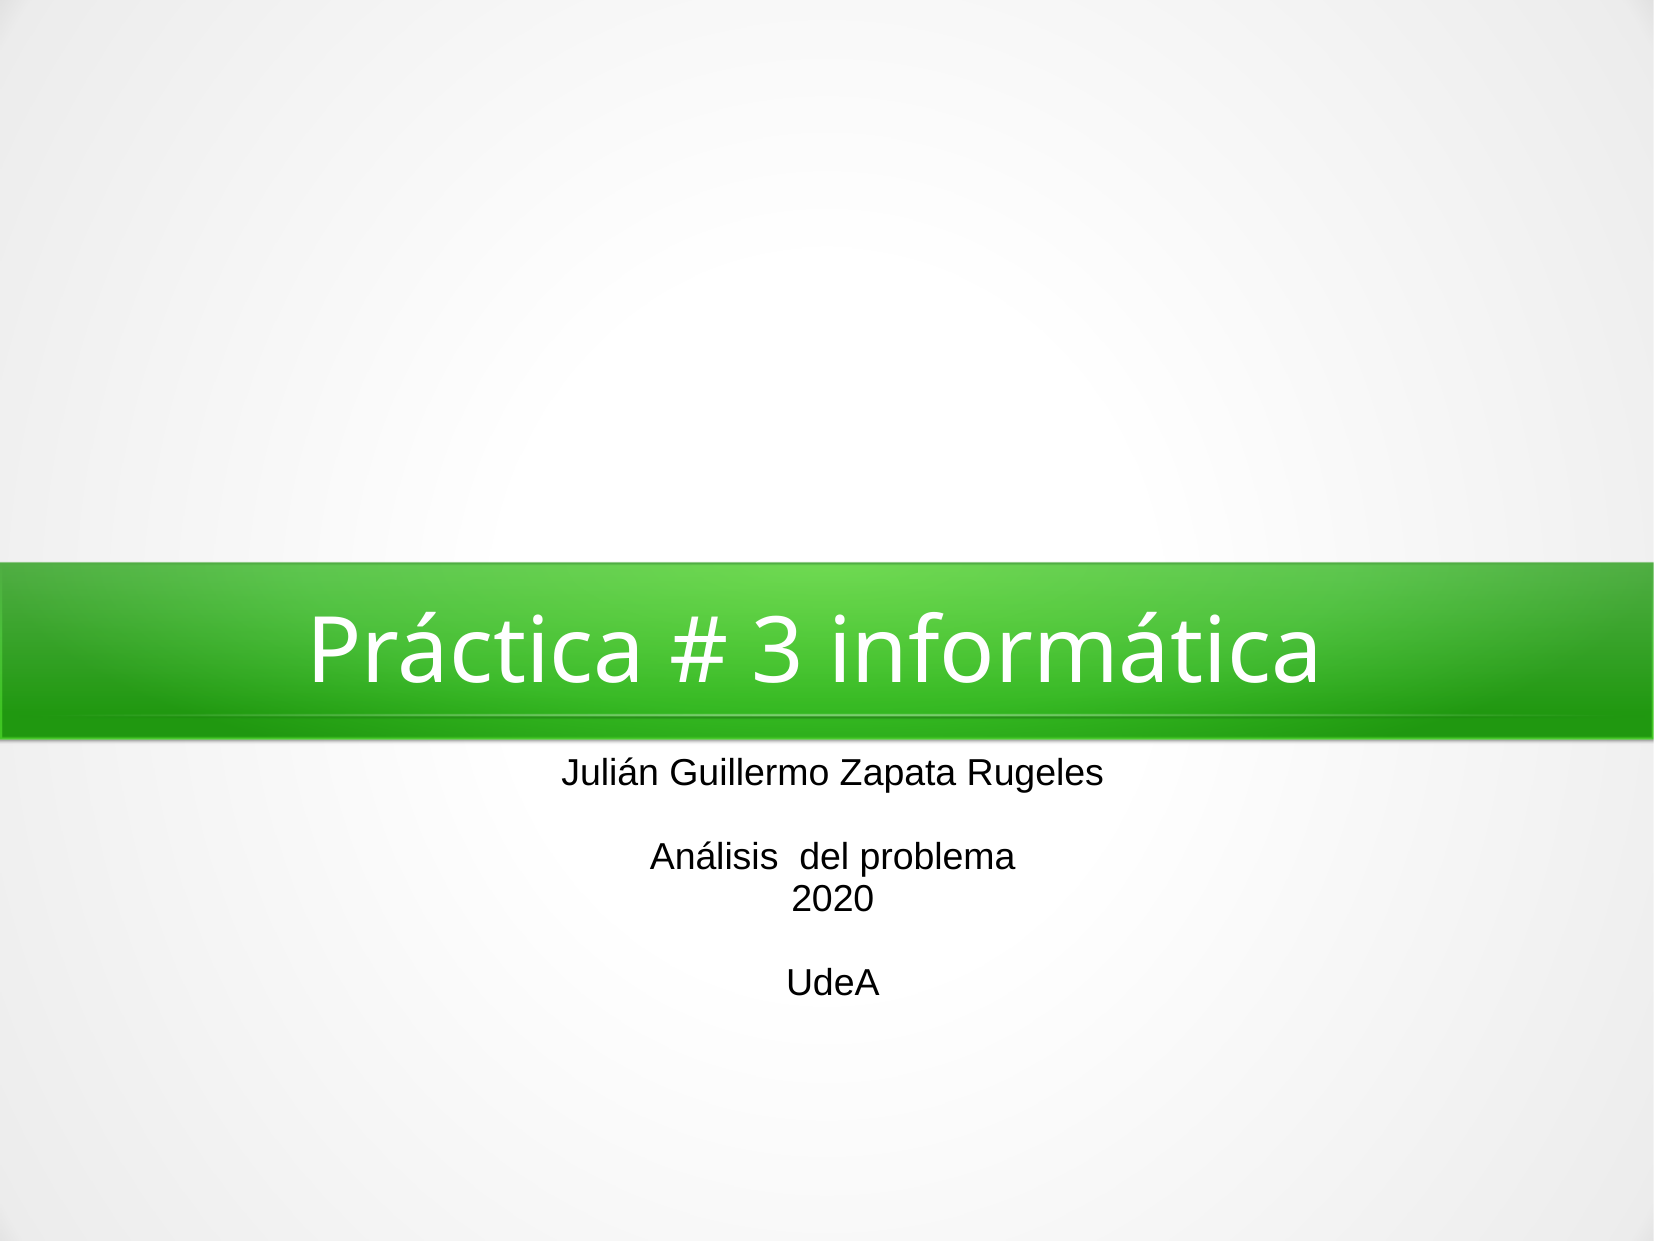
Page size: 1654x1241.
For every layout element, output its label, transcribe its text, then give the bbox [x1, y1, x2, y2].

text_box Julián Guillermo Zapata Rugeles Análisis del problema 2020 UdeA [259, 744, 1406, 1011]
title Práctica # 3 informática [82, 578, 1571, 715]
picture [0, 0, 1654, 1241]
